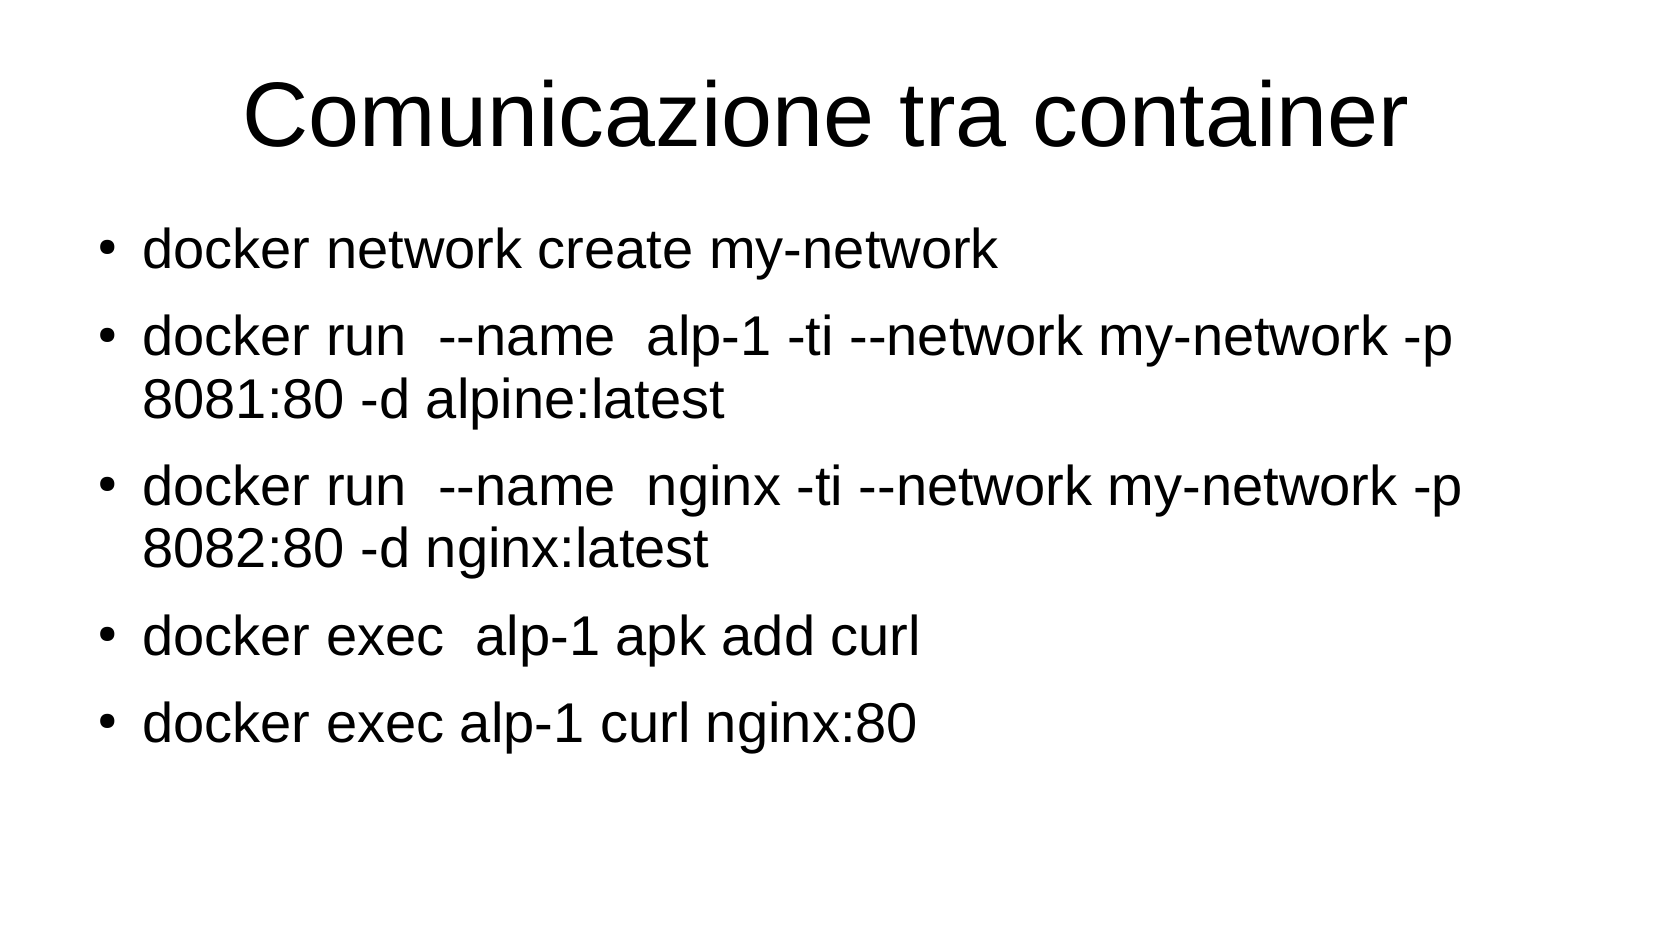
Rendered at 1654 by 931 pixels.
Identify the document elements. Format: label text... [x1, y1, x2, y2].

title Comunicazione tra container [82, 37, 1571, 193]
list docker network create my-network docker run --name alp-1 -ti --network my-network -p 8081:80 -d alpine:latest docker run --name nginx -ti --network my-network -p 8082:80 -d nginx:latest docker exec alp-1 apk add curl docker exec alp-1 curl nginx:80 [82, 217, 1571, 758]
